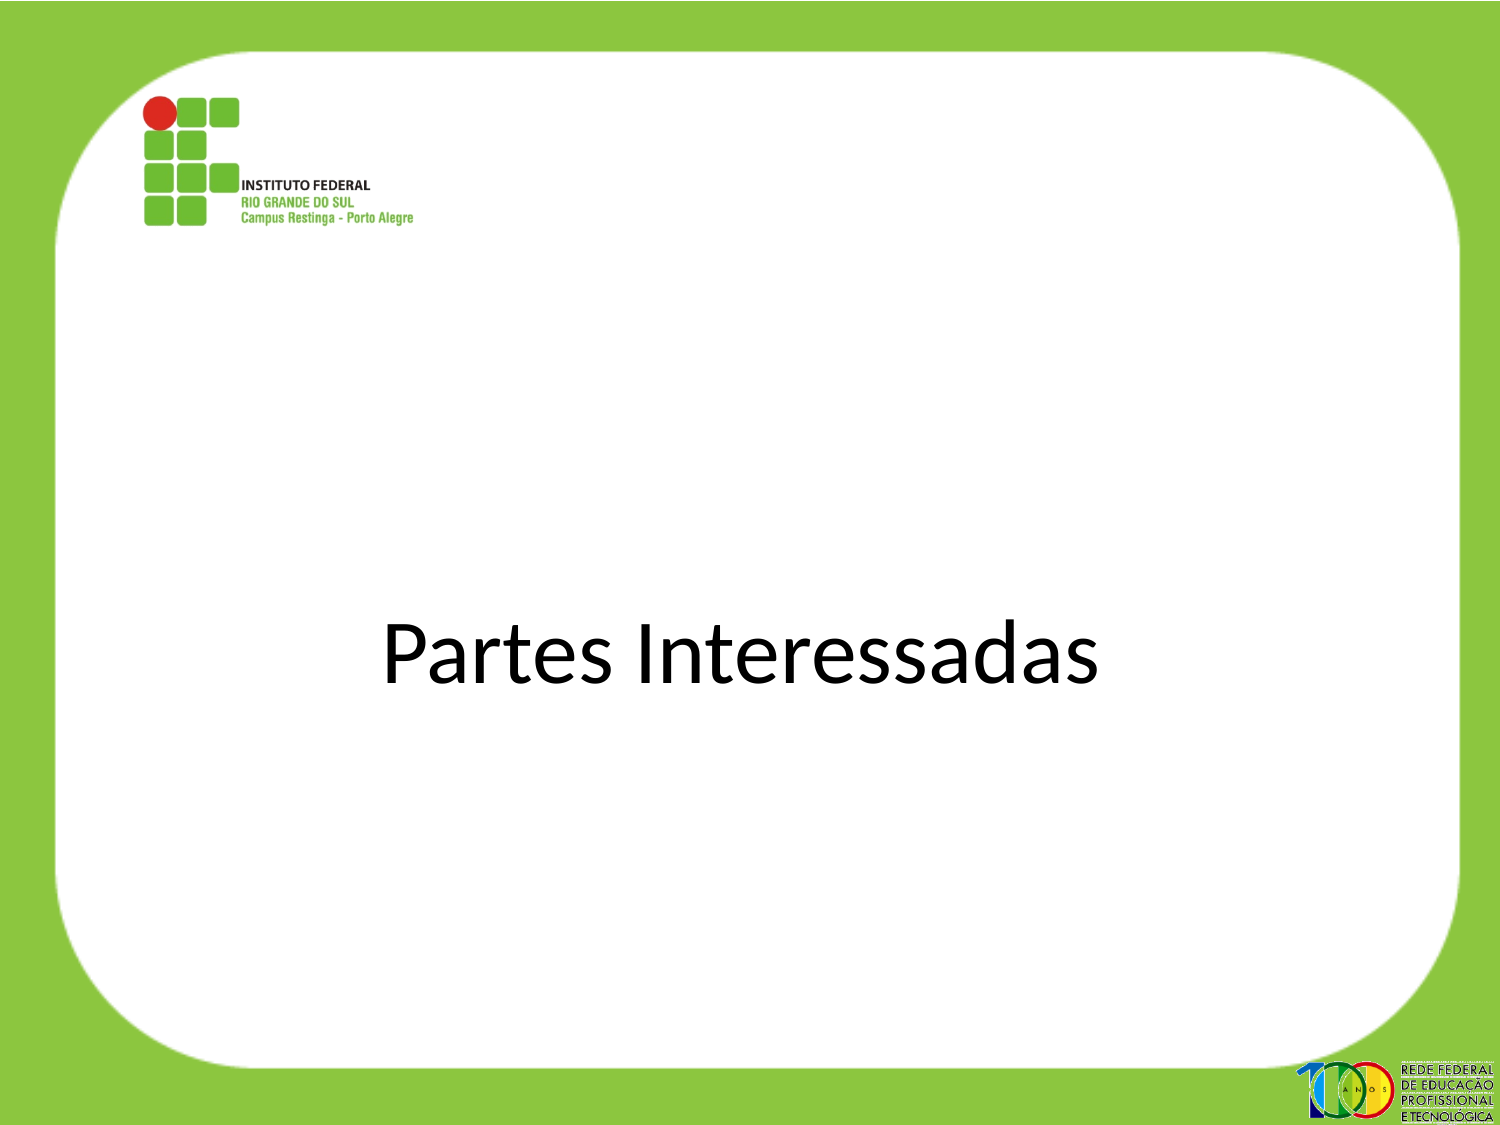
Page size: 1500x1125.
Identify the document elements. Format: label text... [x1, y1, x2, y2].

text_box Partes Interessadas [66, 553, 1417, 741]
picture [0, 1, 1500, 1125]
